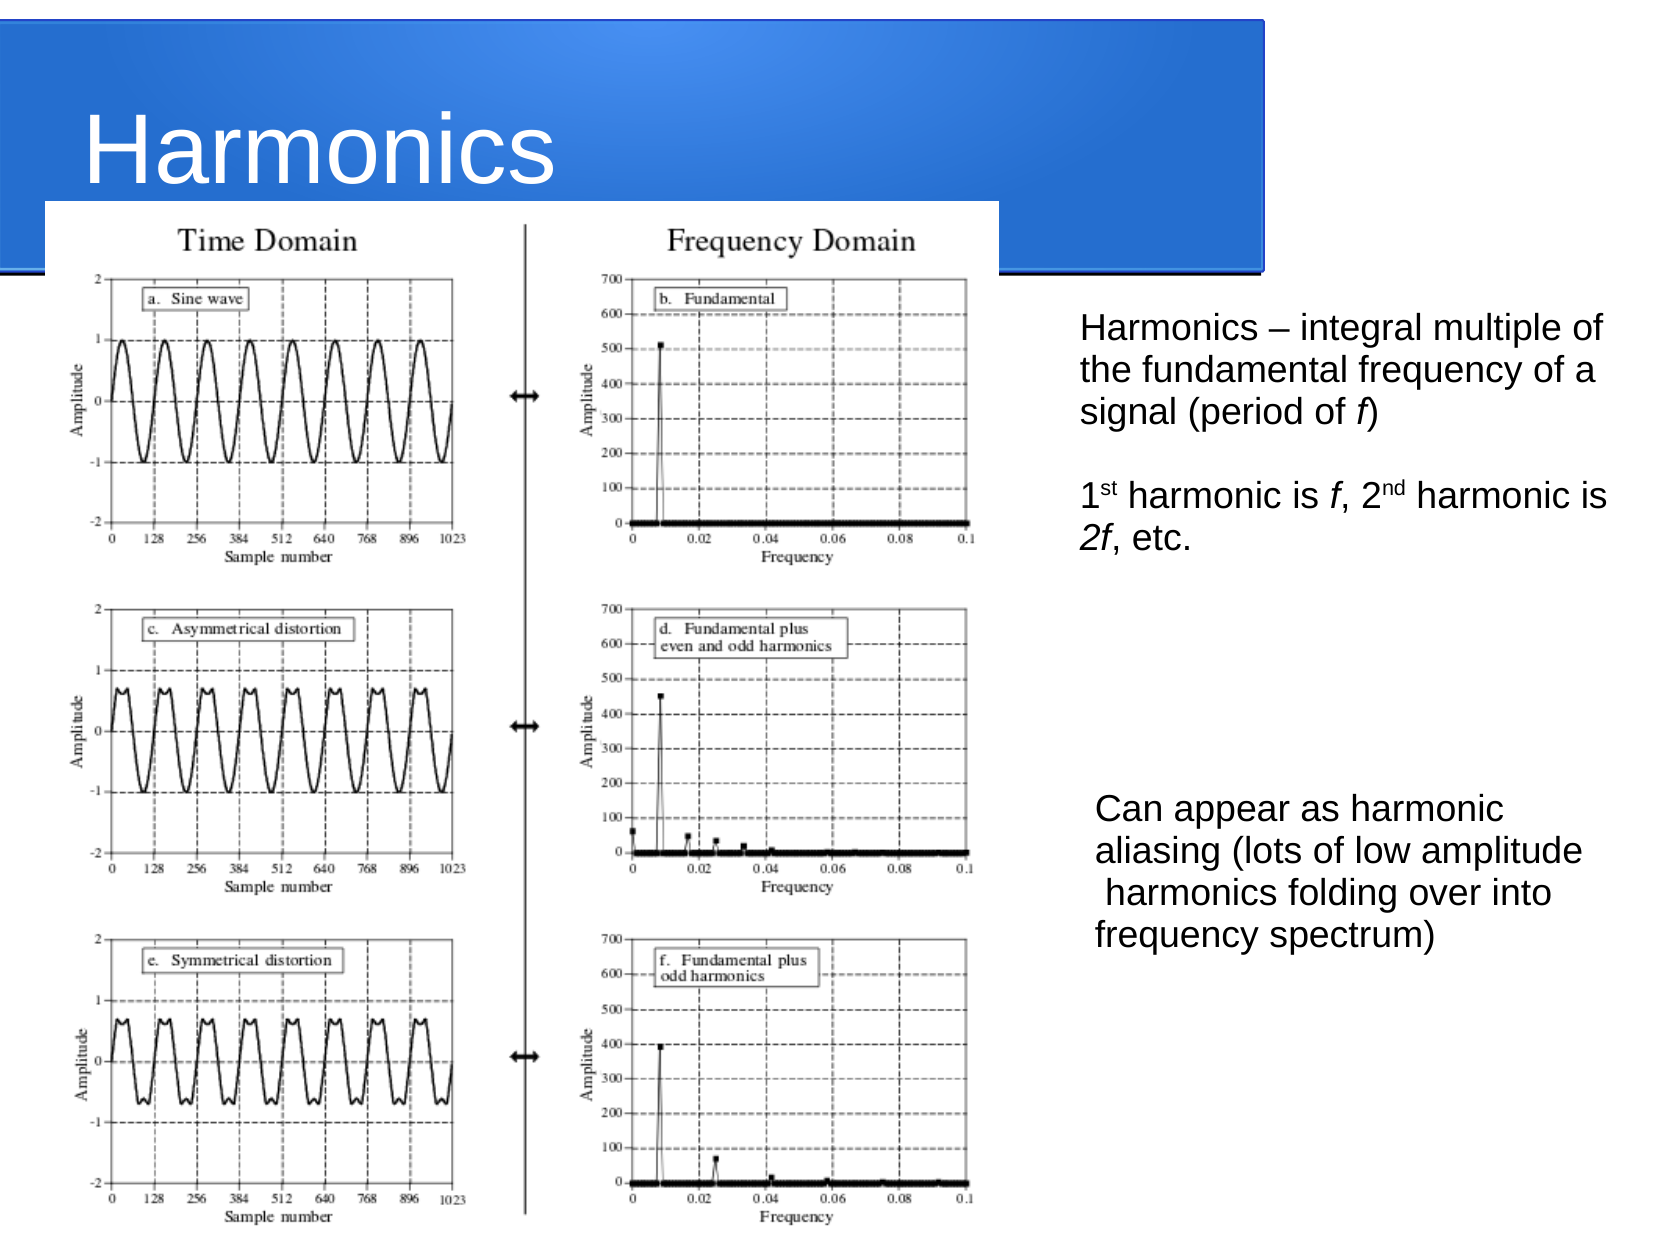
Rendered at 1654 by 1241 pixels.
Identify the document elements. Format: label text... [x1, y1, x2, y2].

title Harmonics [82, 47, 1235, 252]
picture [45, 201, 999, 1231]
text_box Can appear as harmonic aliasing (lots of low amplitude harmonics folding over into frequency spectrum) [1080, 780, 1606, 1051]
text_box Harmonics – integral multiple of the fundamental frequency of a signal (period of f) 1st harmonic is f, 2nd harmonic is 2f, etc. [1065, 299, 1654, 826]
